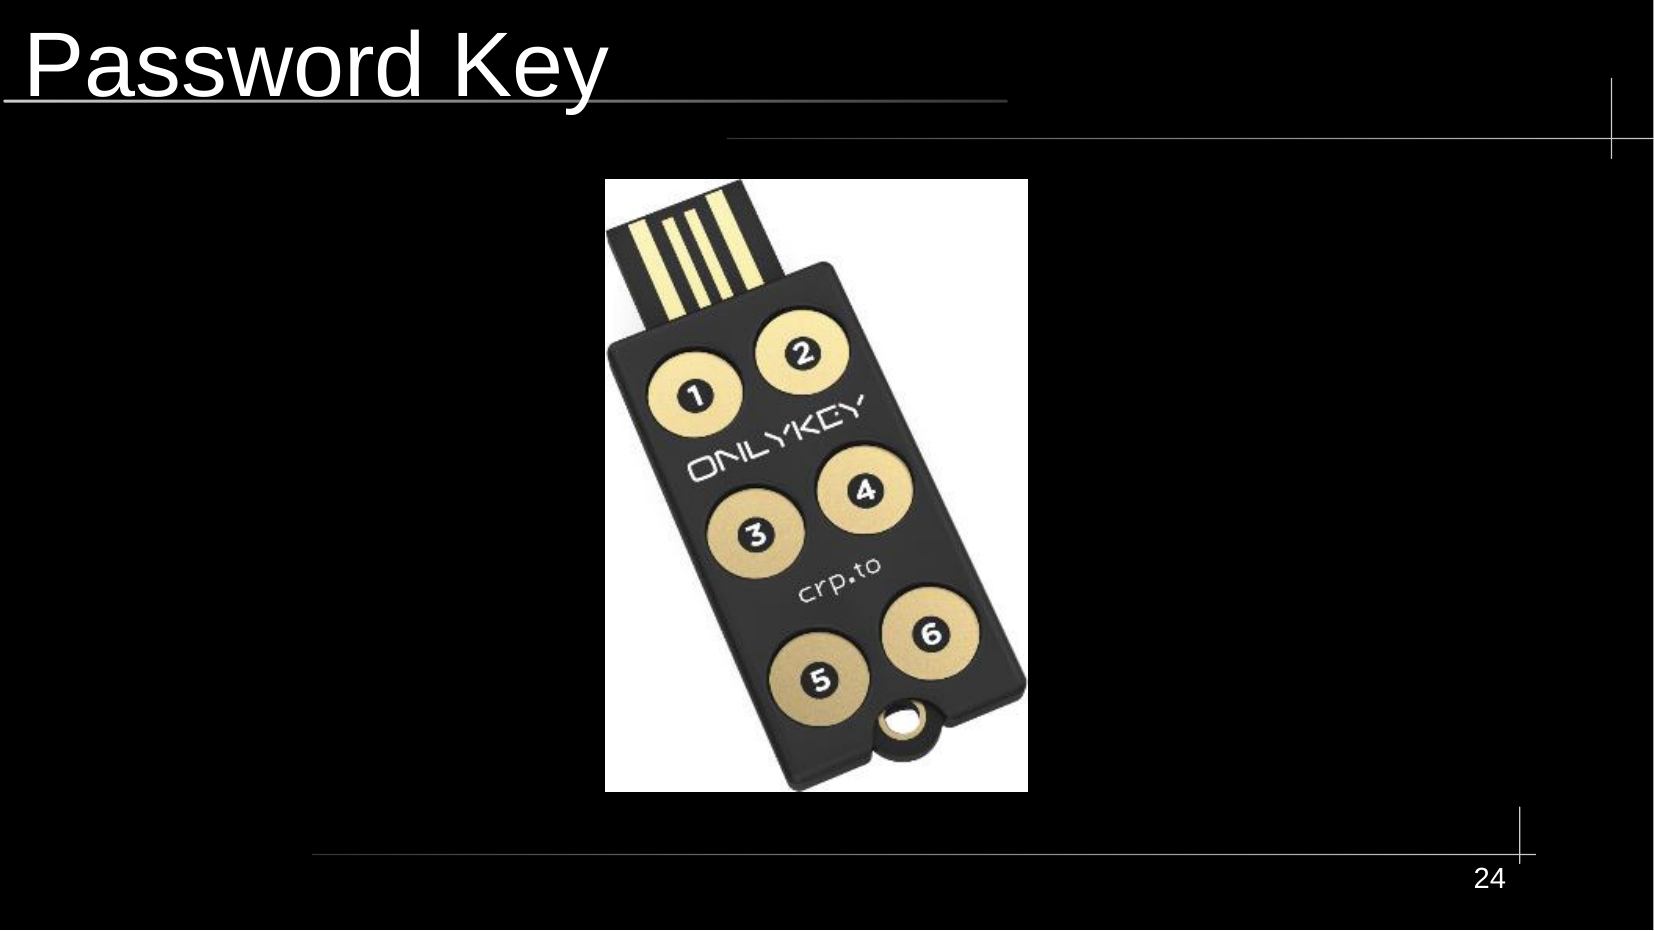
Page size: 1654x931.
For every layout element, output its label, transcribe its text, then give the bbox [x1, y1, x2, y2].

picture [605, 179, 1028, 792]
title Password Key [23, 11, 1589, 119]
